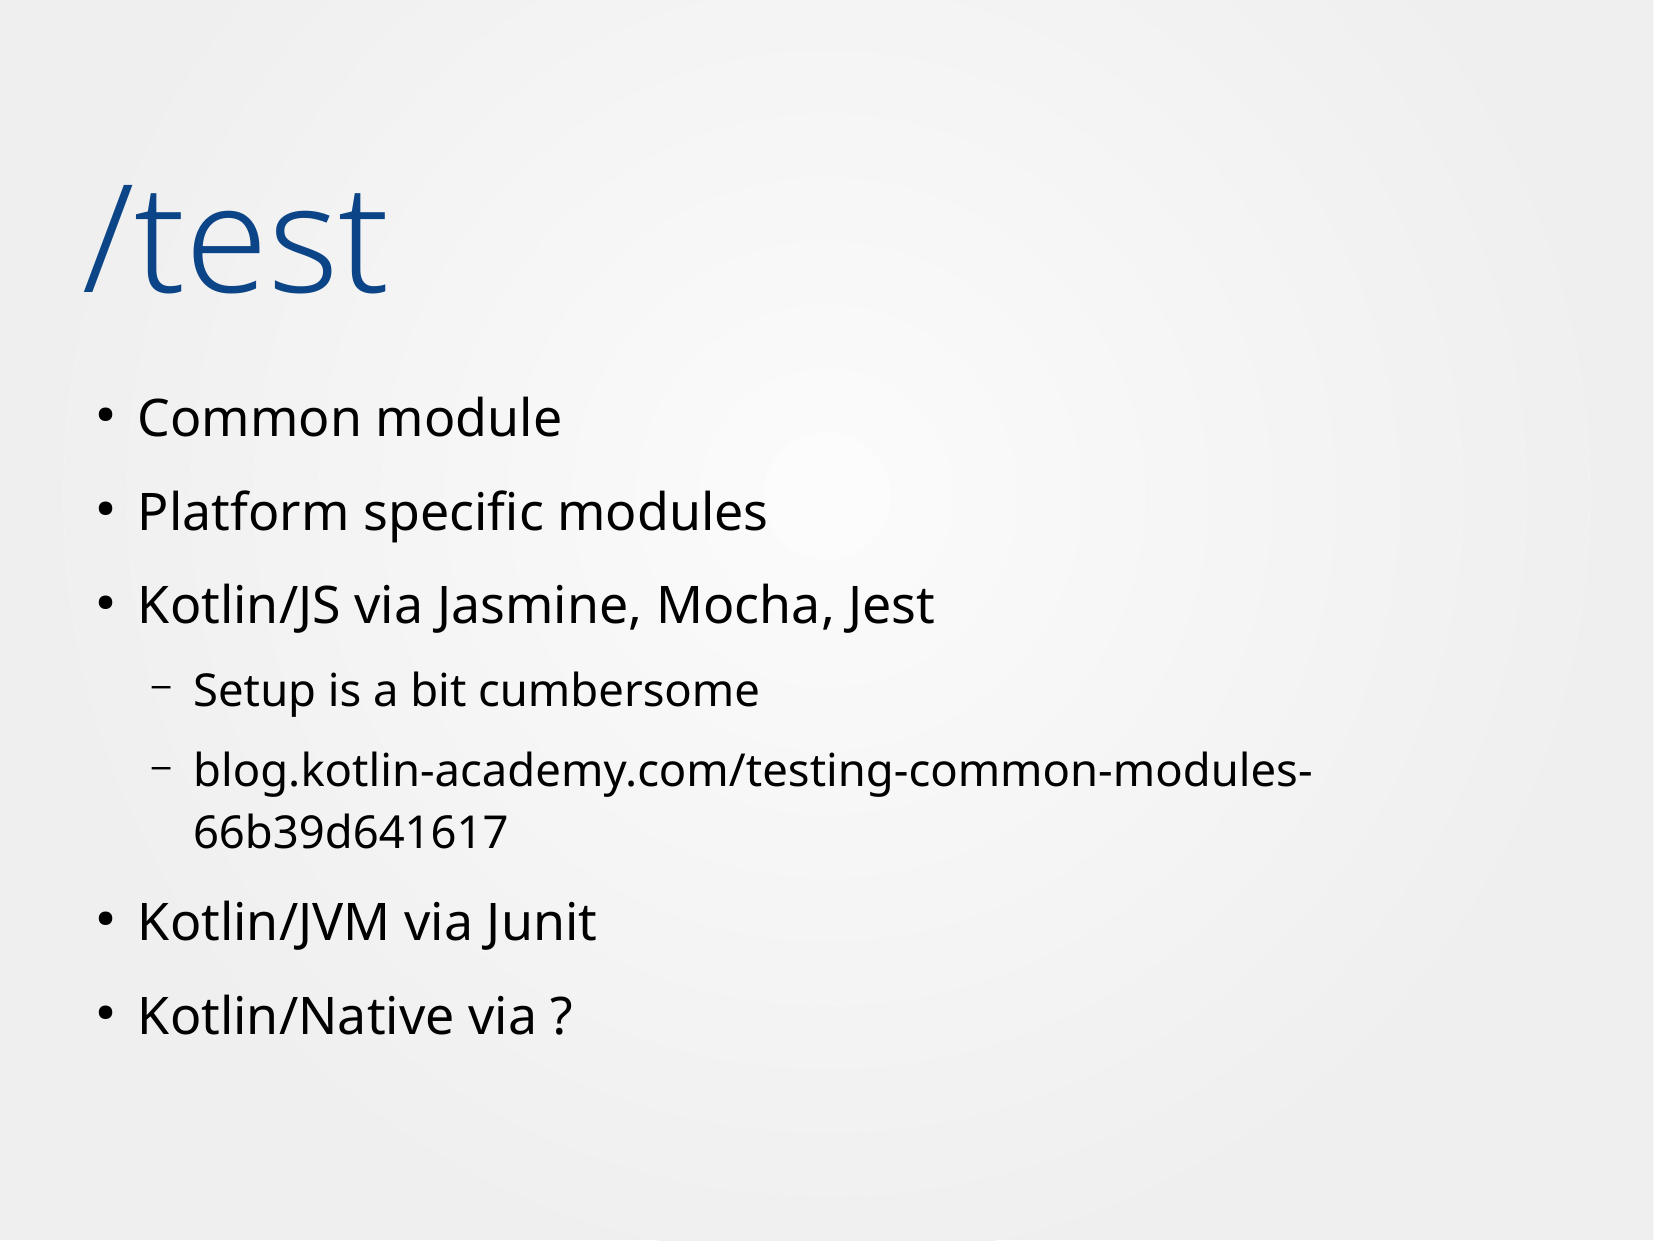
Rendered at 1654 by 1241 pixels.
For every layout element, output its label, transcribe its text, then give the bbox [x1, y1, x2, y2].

title /test [82, 80, 1565, 337]
list Common module Platform specific modules Kotlin/JS via Jasmine, Mocha, Jest Setup is a bit cumbersome blog.kotlin-academy.com/testing-common-modules-66b39d641617 Kotlin/JVM via Junit Kotlin/Native via ? [82, 380, 1571, 1060]
